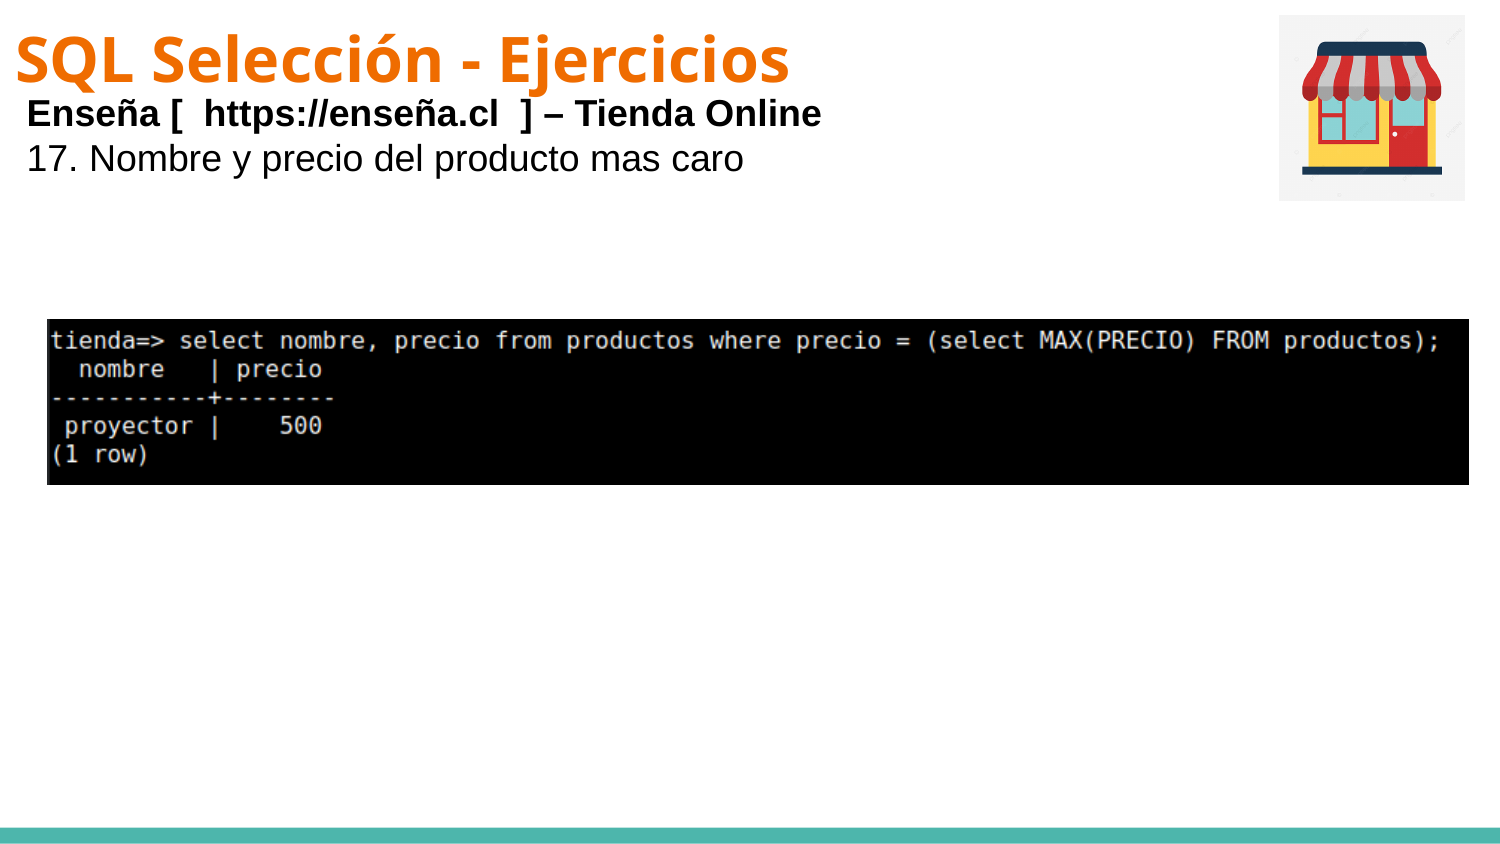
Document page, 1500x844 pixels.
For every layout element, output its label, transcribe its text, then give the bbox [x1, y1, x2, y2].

text_box 17. Nombre y precio del producto mas caro [11, 129, 1430, 229]
title SQL Selección - Ejercicios [0, 0, 1398, 116]
text_box Enseña [ https://enseña.cl ] – Tienda Online [11, 84, 1279, 129]
picture [1279, 15, 1465, 201]
picture [47, 319, 1469, 485]
